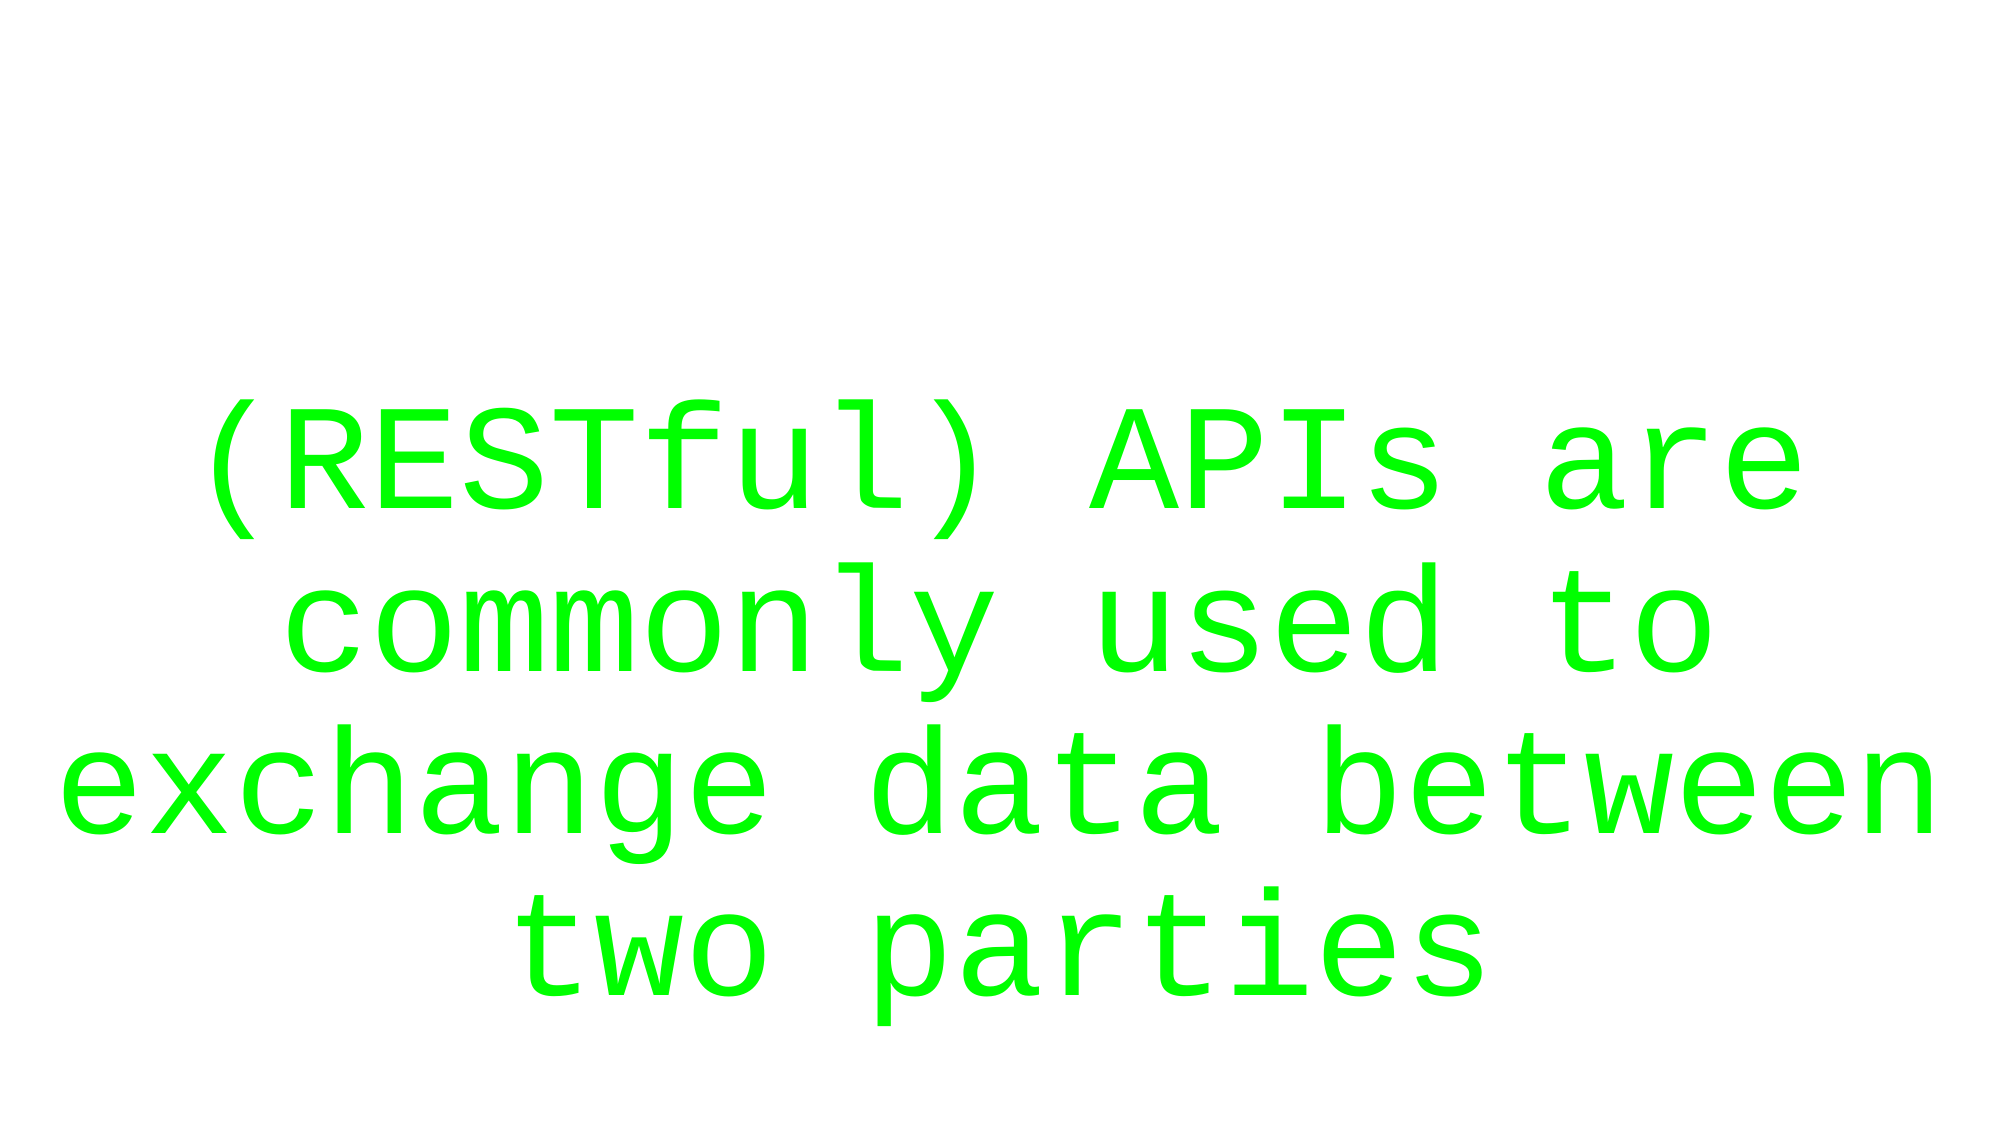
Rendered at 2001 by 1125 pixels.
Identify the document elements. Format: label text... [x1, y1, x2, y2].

title (RESTful) APIs are commonly used to exchange data between two parties [0, 371, 2000, 761]
